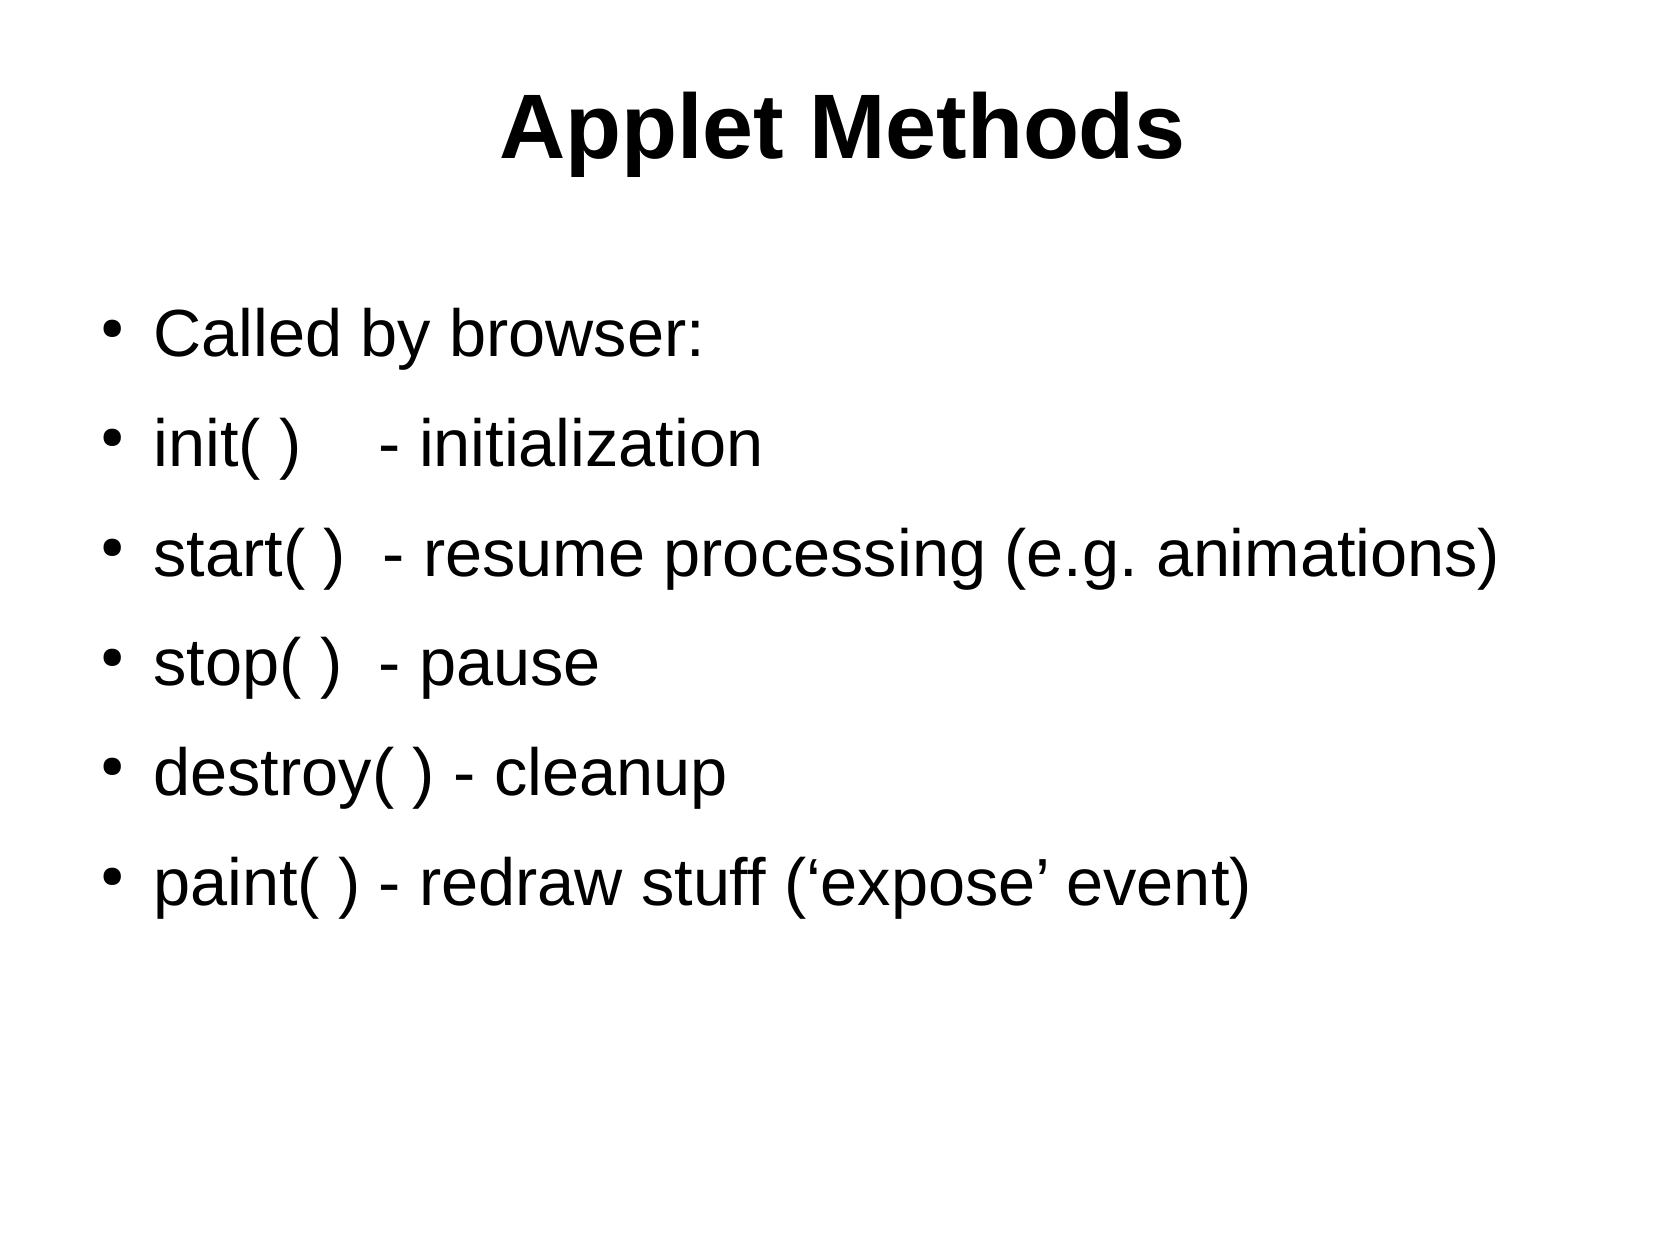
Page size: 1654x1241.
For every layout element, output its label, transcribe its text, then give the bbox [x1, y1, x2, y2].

list Called by browser: init( ) - initialization start( ) - resume processing (e.g. animations) stop( ) - pause destroy( ) - cleanup paint( ) - redraw stuff (‘expose’ event) [82, 290, 1571, 1010]
title Applet Methods [82, 49, 1571, 196]
